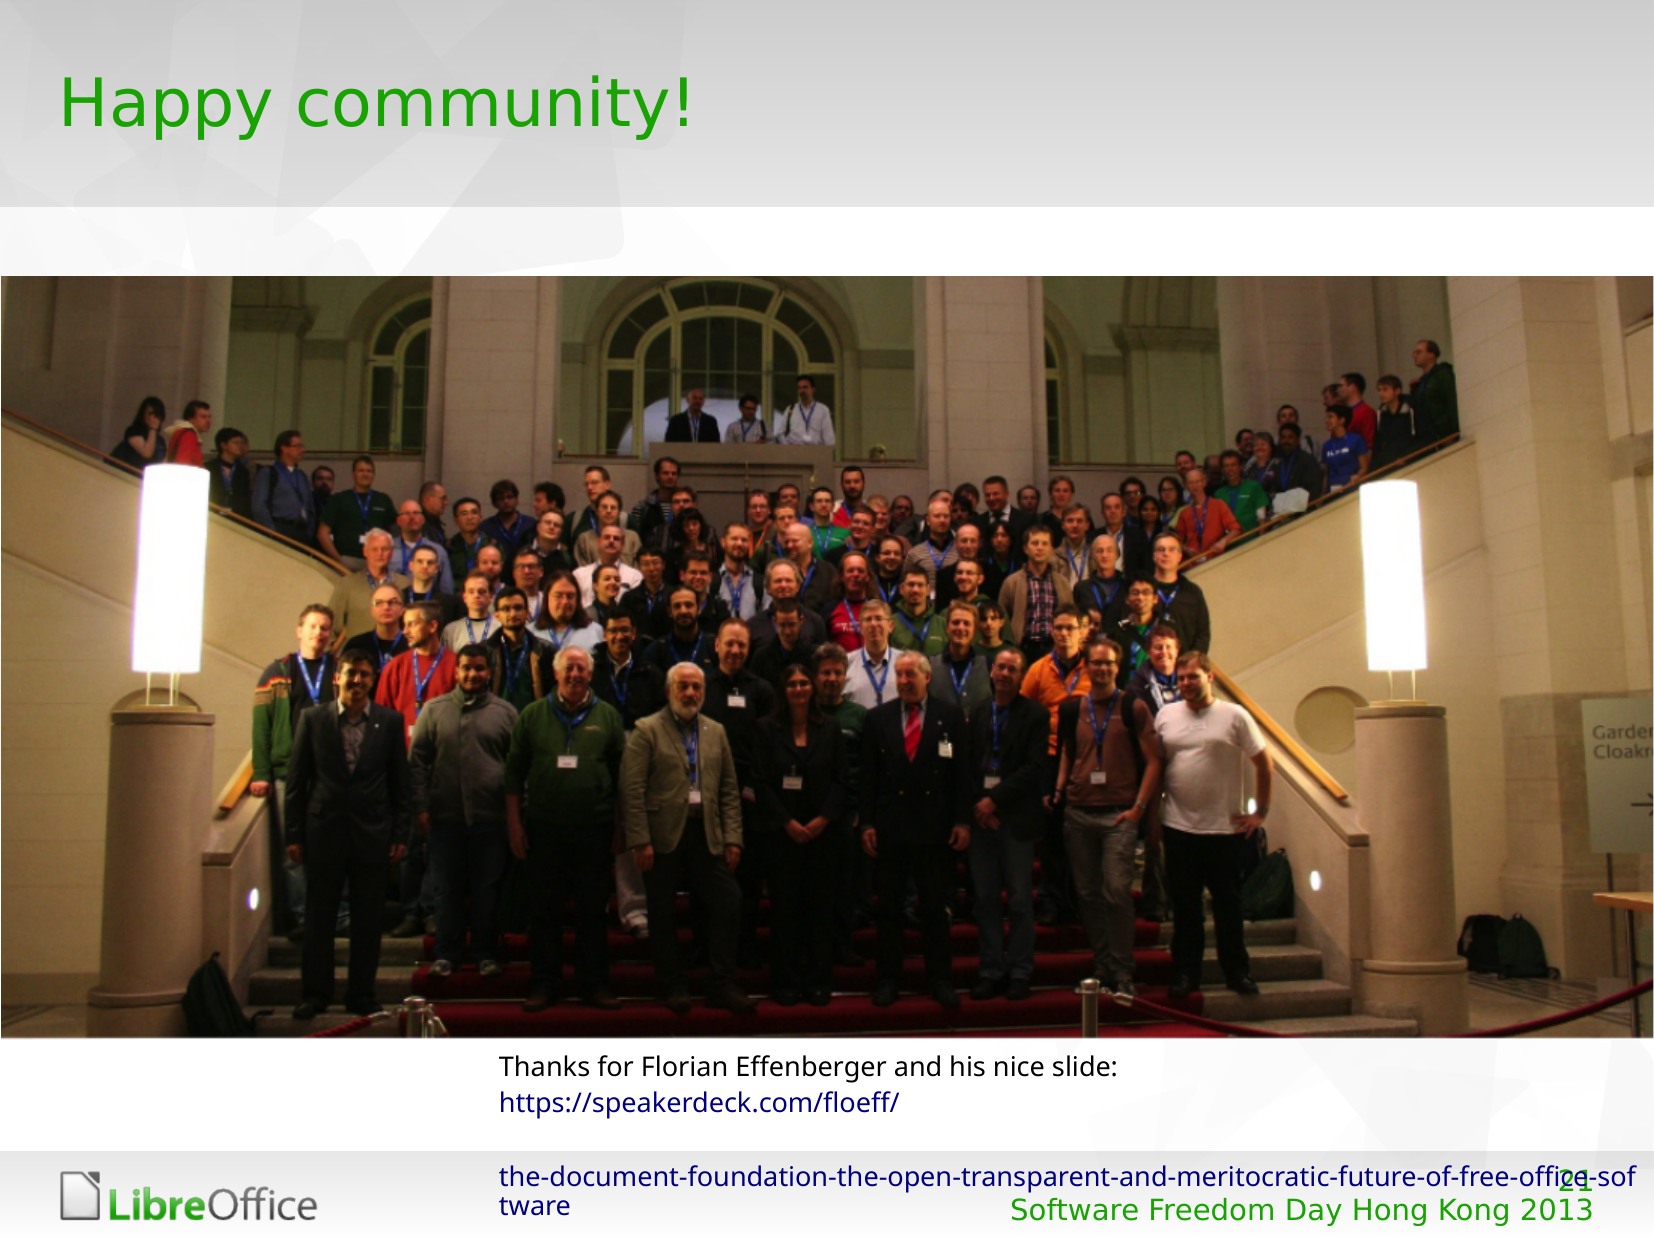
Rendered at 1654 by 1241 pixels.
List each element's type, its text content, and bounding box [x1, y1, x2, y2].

text_box Thanks for Florian Effenberger and his nice slide: https://speakerdeck.com/floeff/ the-document-foundation-the-open-transparent-and-meritocratic-future-of-free-office-software [484, 1040, 1652, 1158]
picture [41, 1152, 337, 1240]
title Happy community! [59, 29, 1595, 178]
picture [0, 0, 1654, 1169]
